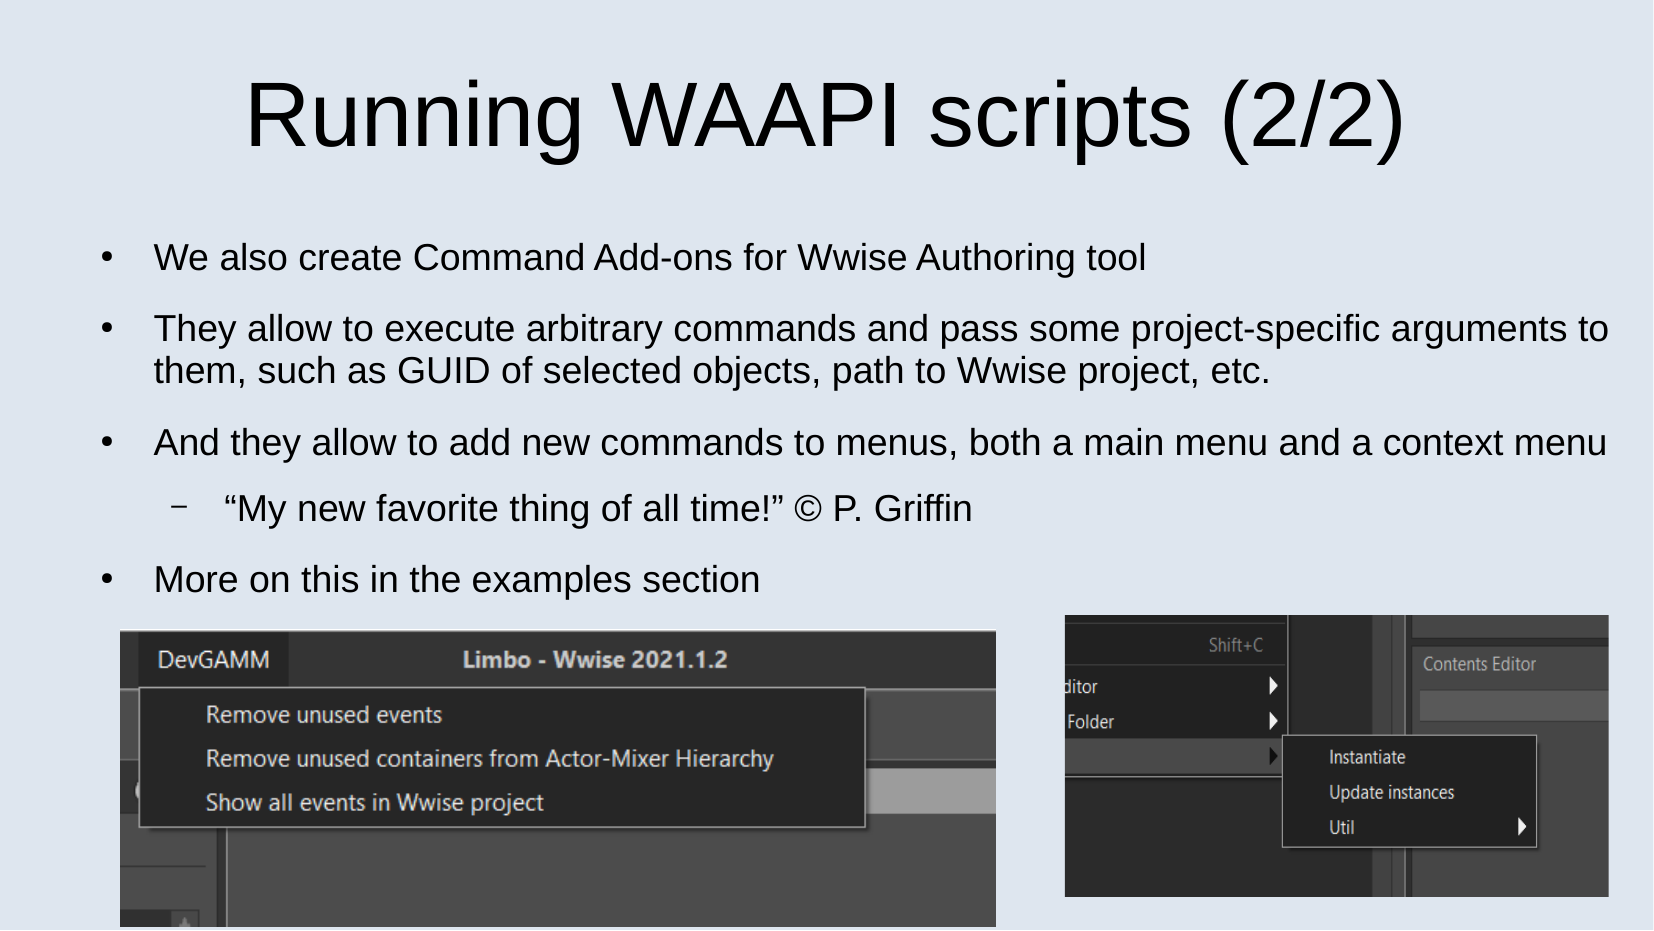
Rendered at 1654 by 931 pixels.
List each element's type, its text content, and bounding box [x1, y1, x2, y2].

picture [120, 629, 996, 927]
list We also create Command Add-ons for Wwise Authoring tool They allow to execute arbitrary commands and pass some project-specific arguments to them, such as GUID of selected objects, path to Wwise project, etc. And they allow to add new commands to menus, both a main menu and a context menu “My new favorite thing of all time!” © P. Griffin More on this in the examples section [82, 165, 1621, 886]
title Running WAAPI scripts (2/2) [82, 37, 1571, 165]
picture [1064, 615, 1609, 897]
